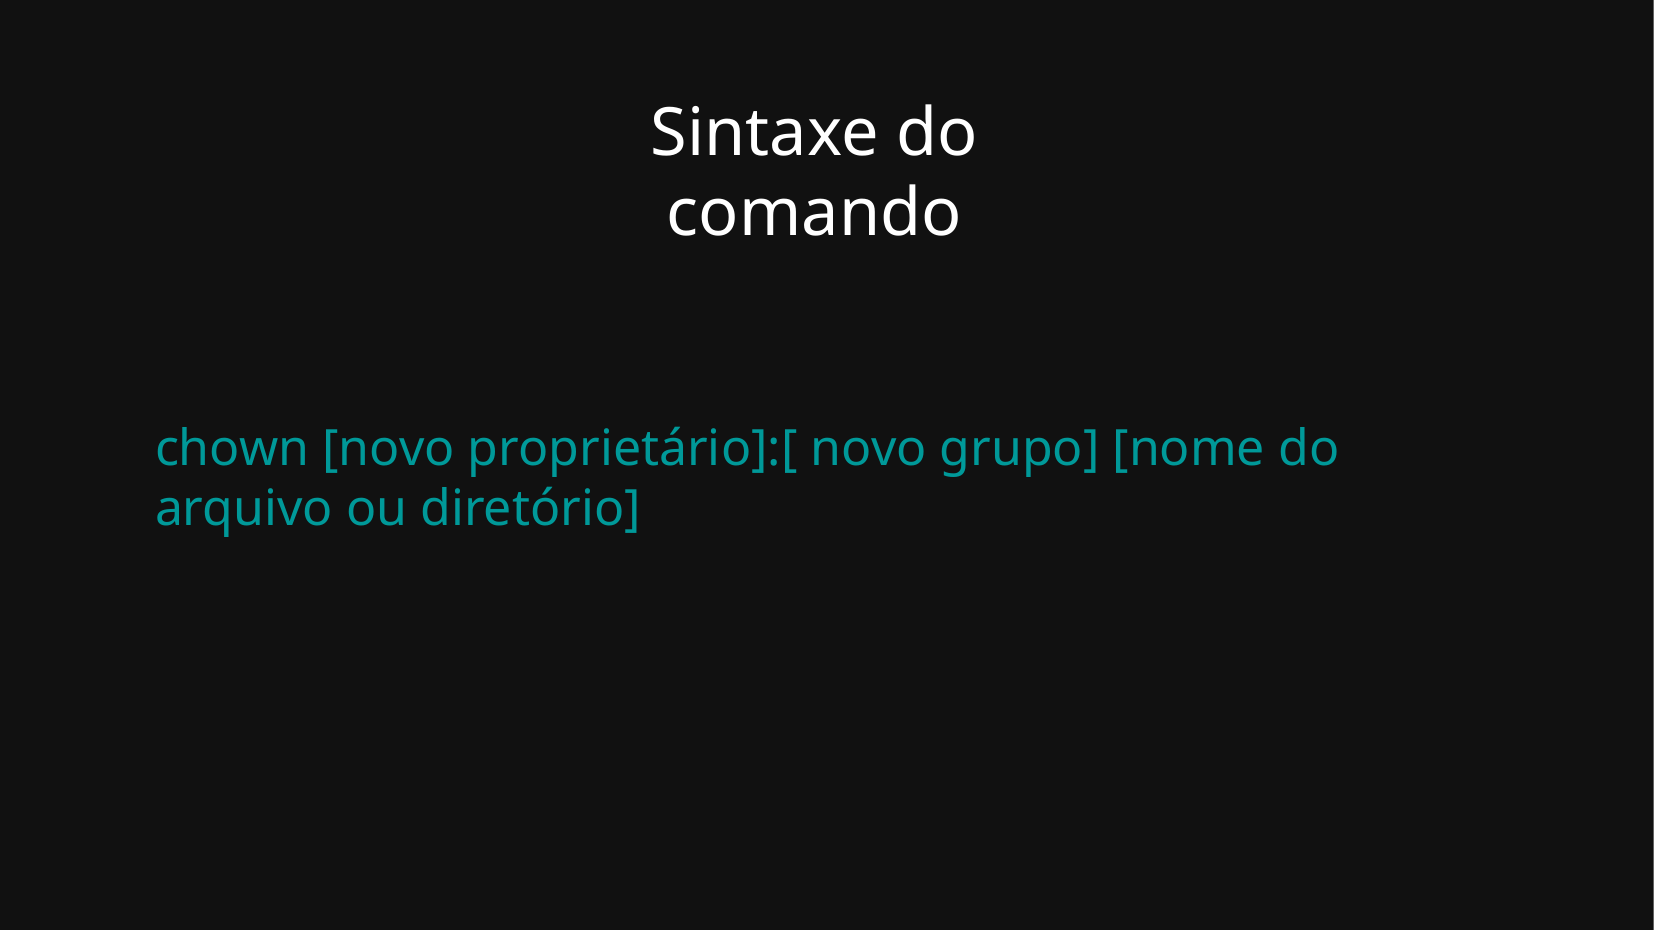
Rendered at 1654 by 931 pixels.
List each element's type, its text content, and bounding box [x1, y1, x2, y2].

text_box Sintaxe do comando [545, 81, 1084, 187]
text_box chown [novo proprietário]:[ novo grupo] [nome do arquivo ou diretório] [140, 400, 1514, 530]
